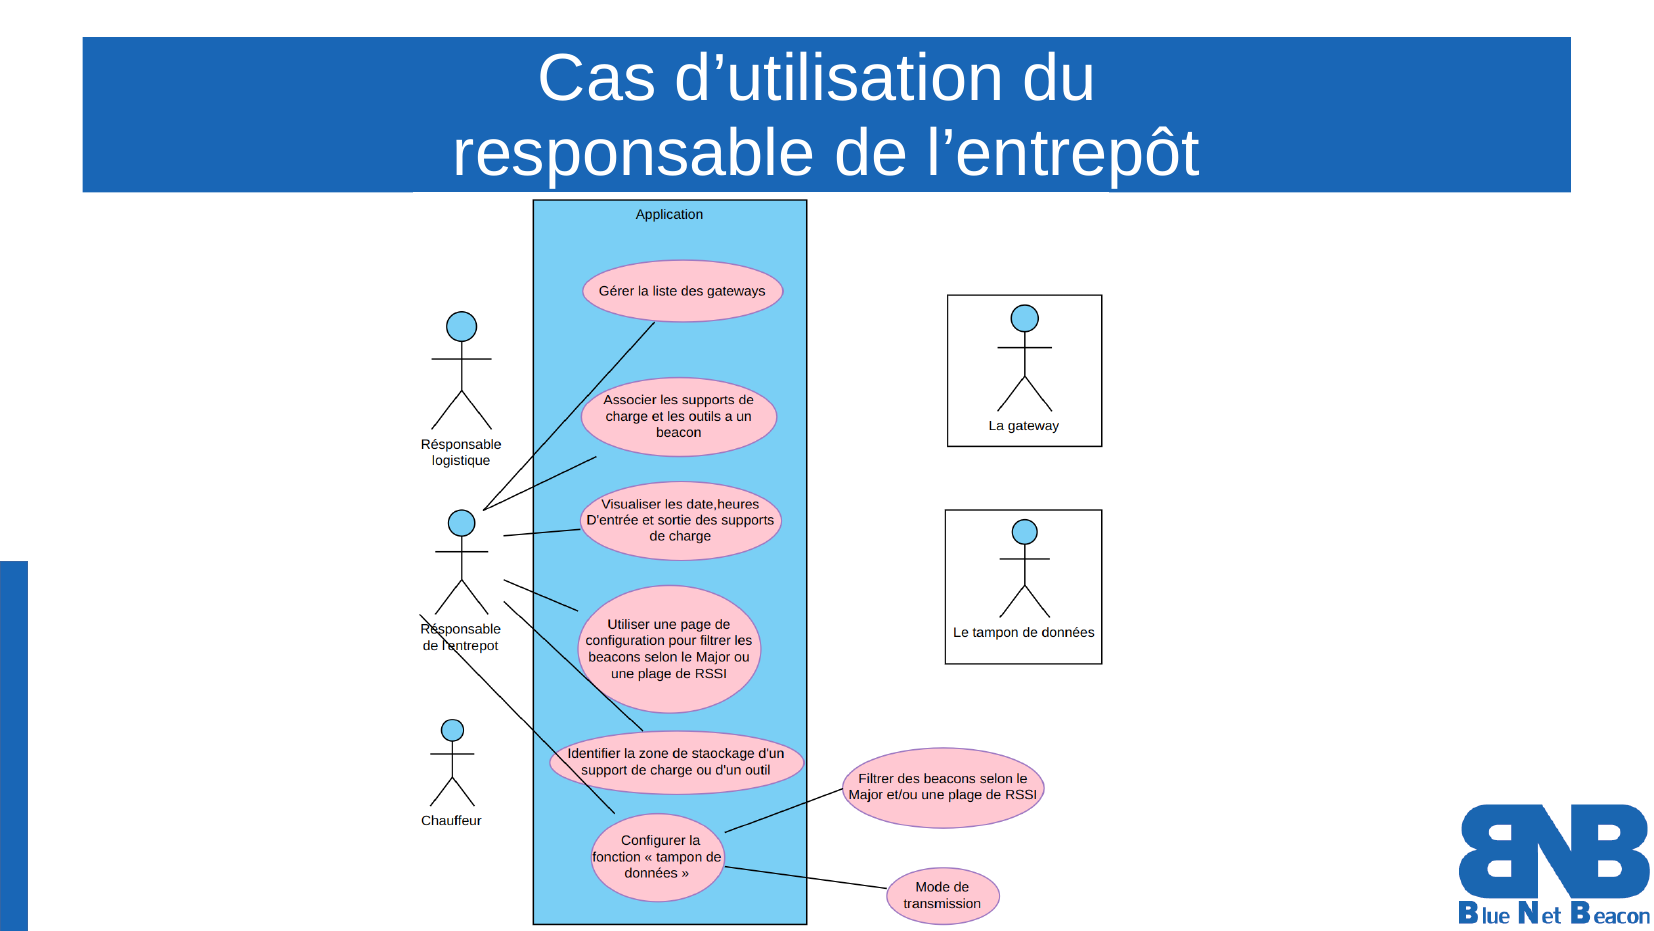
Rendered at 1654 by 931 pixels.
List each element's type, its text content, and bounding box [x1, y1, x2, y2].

picture [413, 192, 1109, 931]
text_box [0, 561, 28, 931]
title Cas d’utilisation du responsable de l’entrepôt [82, 37, 1571, 193]
picture [1459, 797, 1650, 930]
